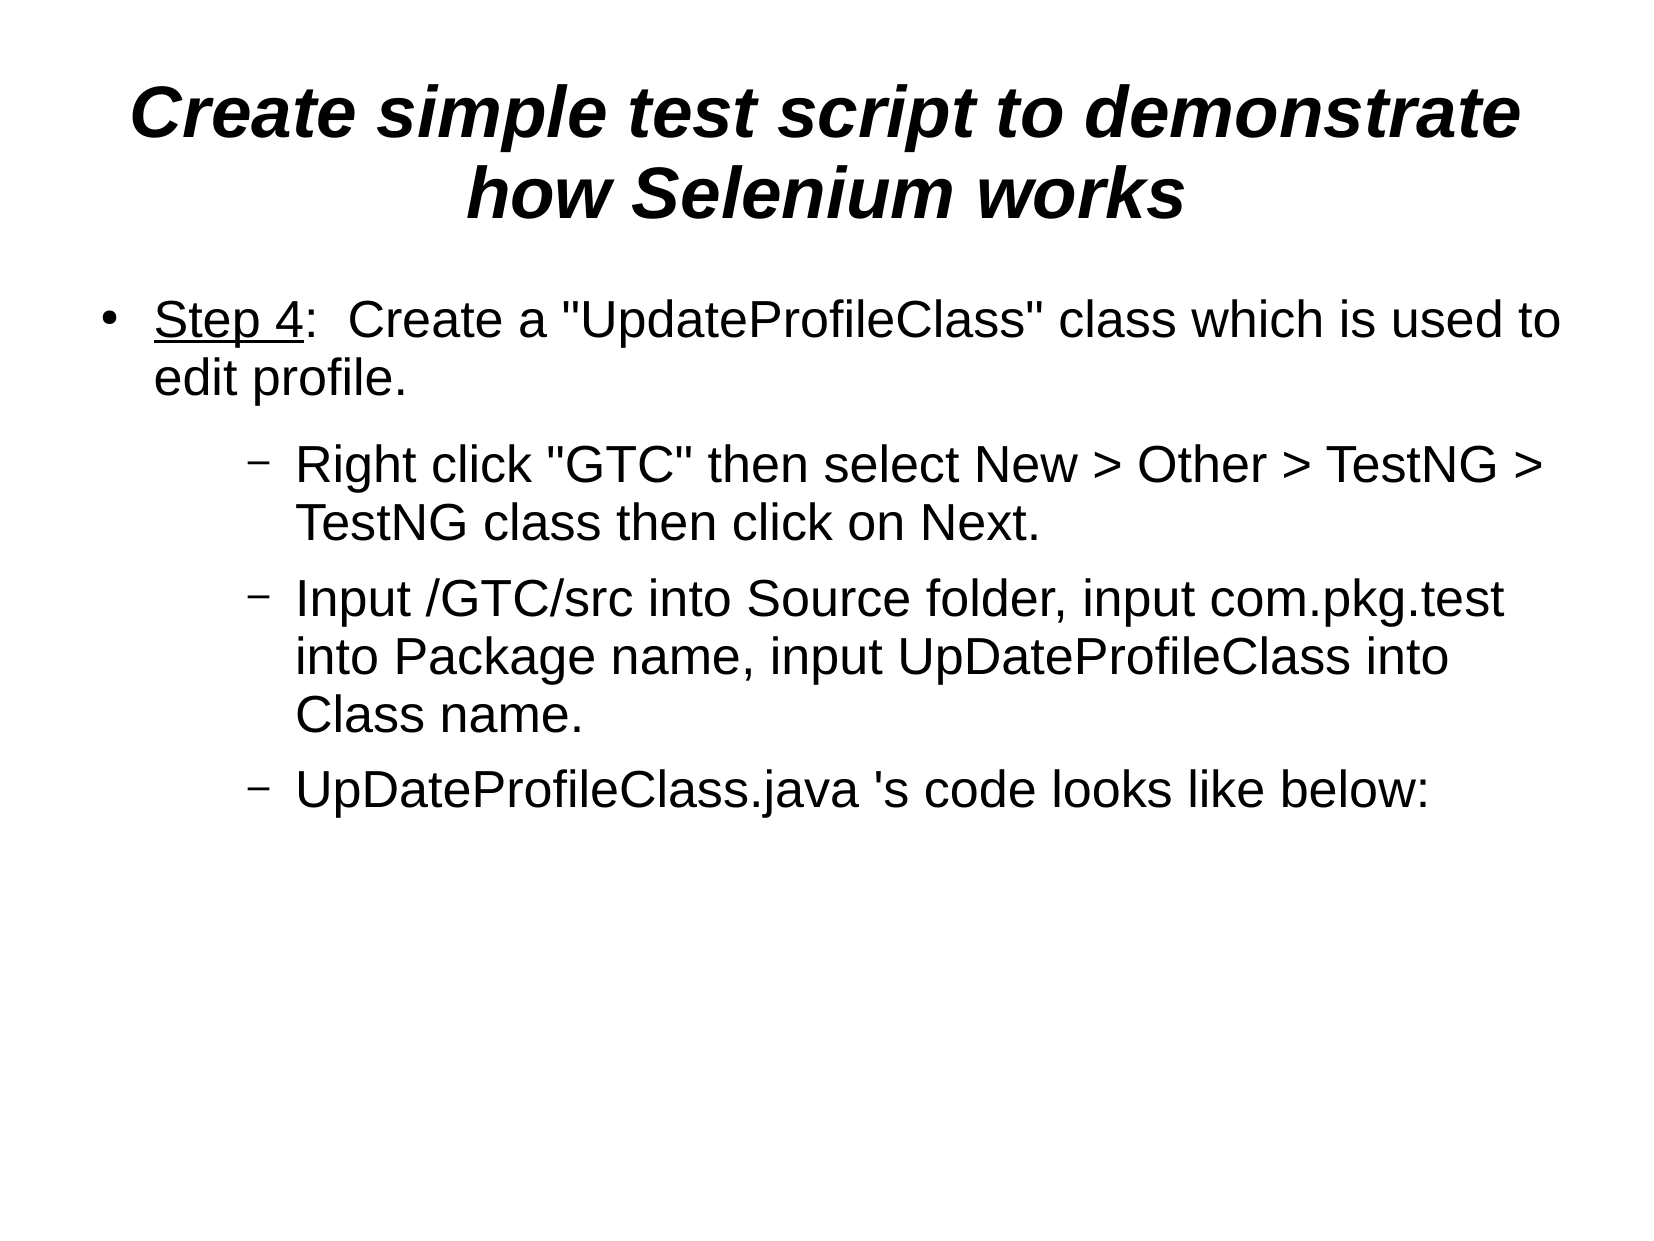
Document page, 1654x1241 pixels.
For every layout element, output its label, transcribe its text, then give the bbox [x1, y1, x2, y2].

title Create simple test script to demonstrate how Selenium works [82, 49, 1571, 257]
list Step 4: Create a "UpdateProfileClass" class which is used to edit profile. Right click "GTC" then select New > Other > TestNG > TestNG class then click on Next. Input /GTC/src into Source folder, input com.pkg.test into Package name, input UpDateProfileClass into Class name. UpDateProfileClass.java 's code looks like below: [82, 290, 1571, 1192]
